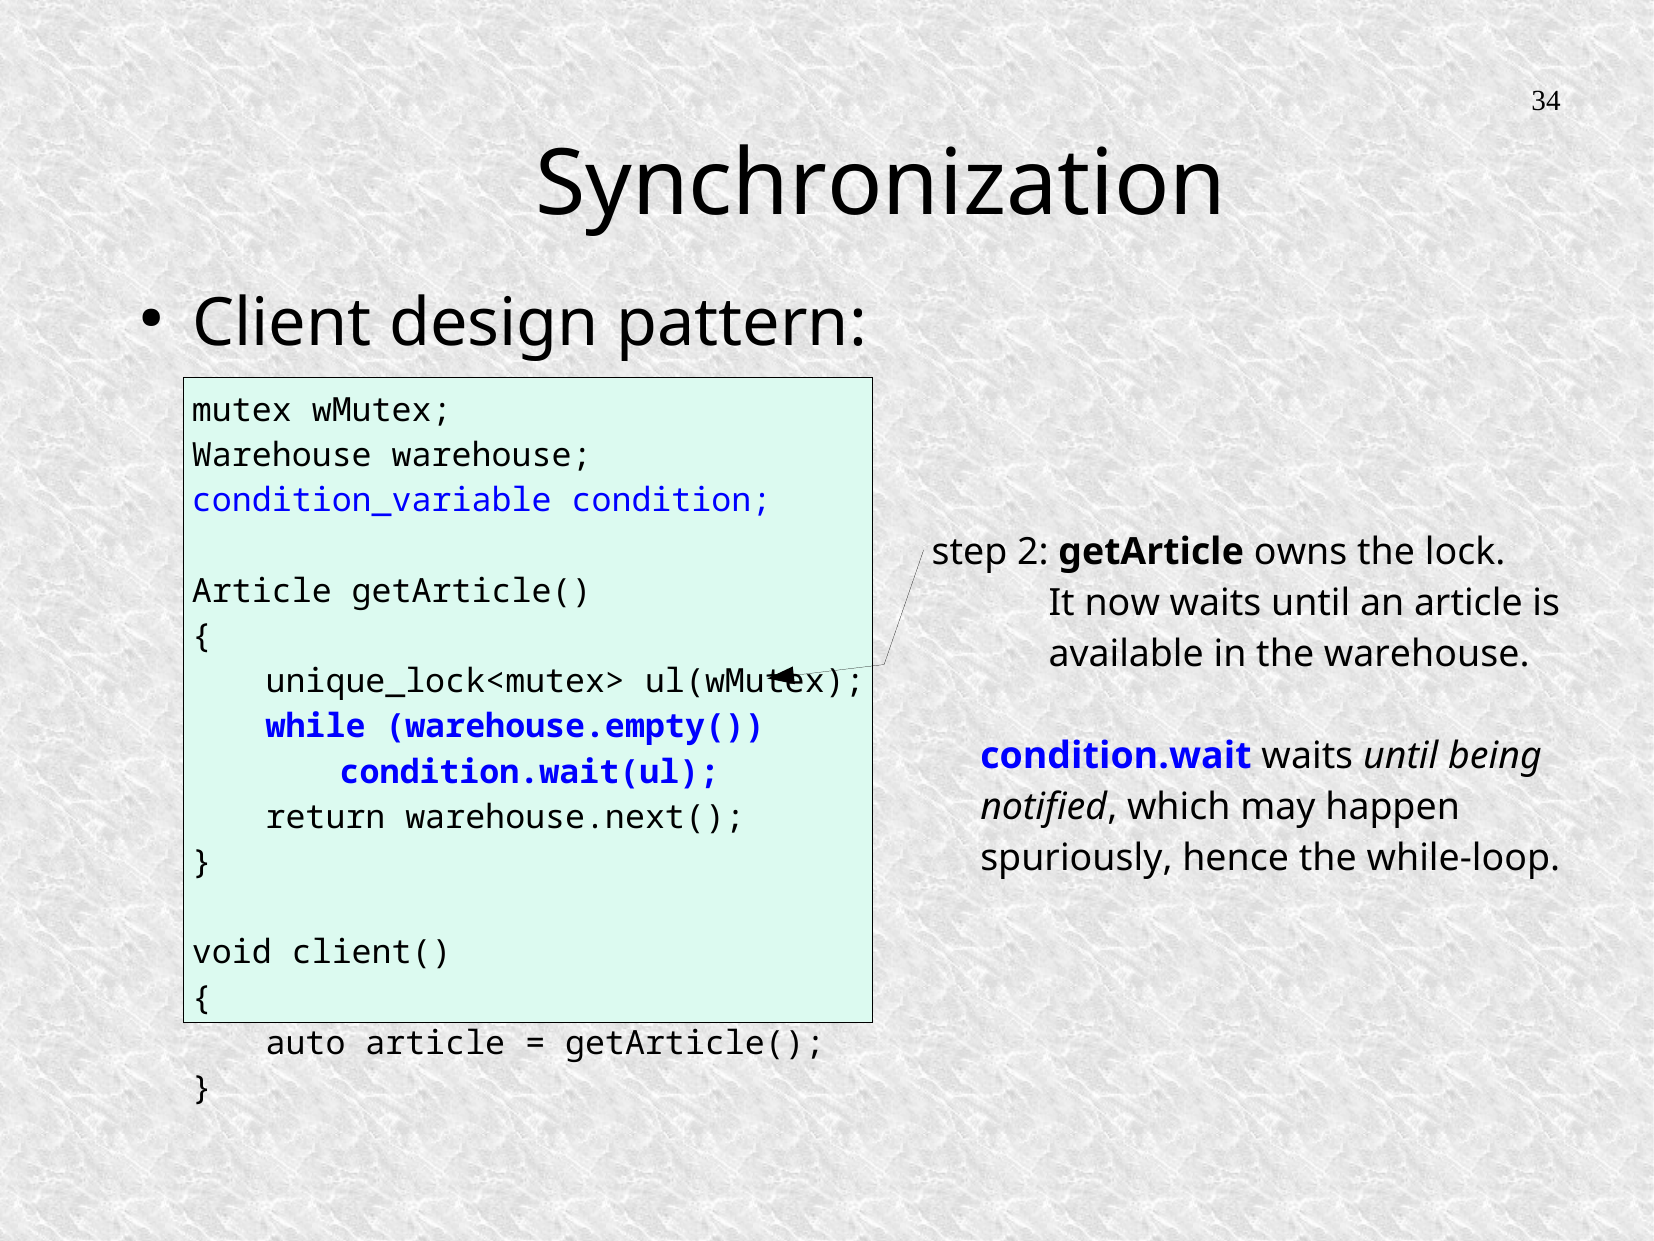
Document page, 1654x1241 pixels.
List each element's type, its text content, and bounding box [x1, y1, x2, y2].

text_box step 2: getArticle owns the lock. It now waits until an article is available in the warehouse. condition.wait waits until being notified, which may happen spuriously, hence the while-loop. [931, 524, 1634, 842]
title Synchronization [123, 73, 1536, 284]
text_box mutex wMutex; Warehouse warehouse; condition_variable condition; Article getArticle() { unique_lock<mutex> ul(wMutex); while (warehouse.empty()) condition.wait(ul); return warehouse.next(); } void client() { auto article = getArticle(); } [191, 385, 866, 1008]
picture [0, 0, 1654, 1241]
text_box [183, 377, 873, 1023]
list Client design pattern: [121, 274, 1534, 993]
